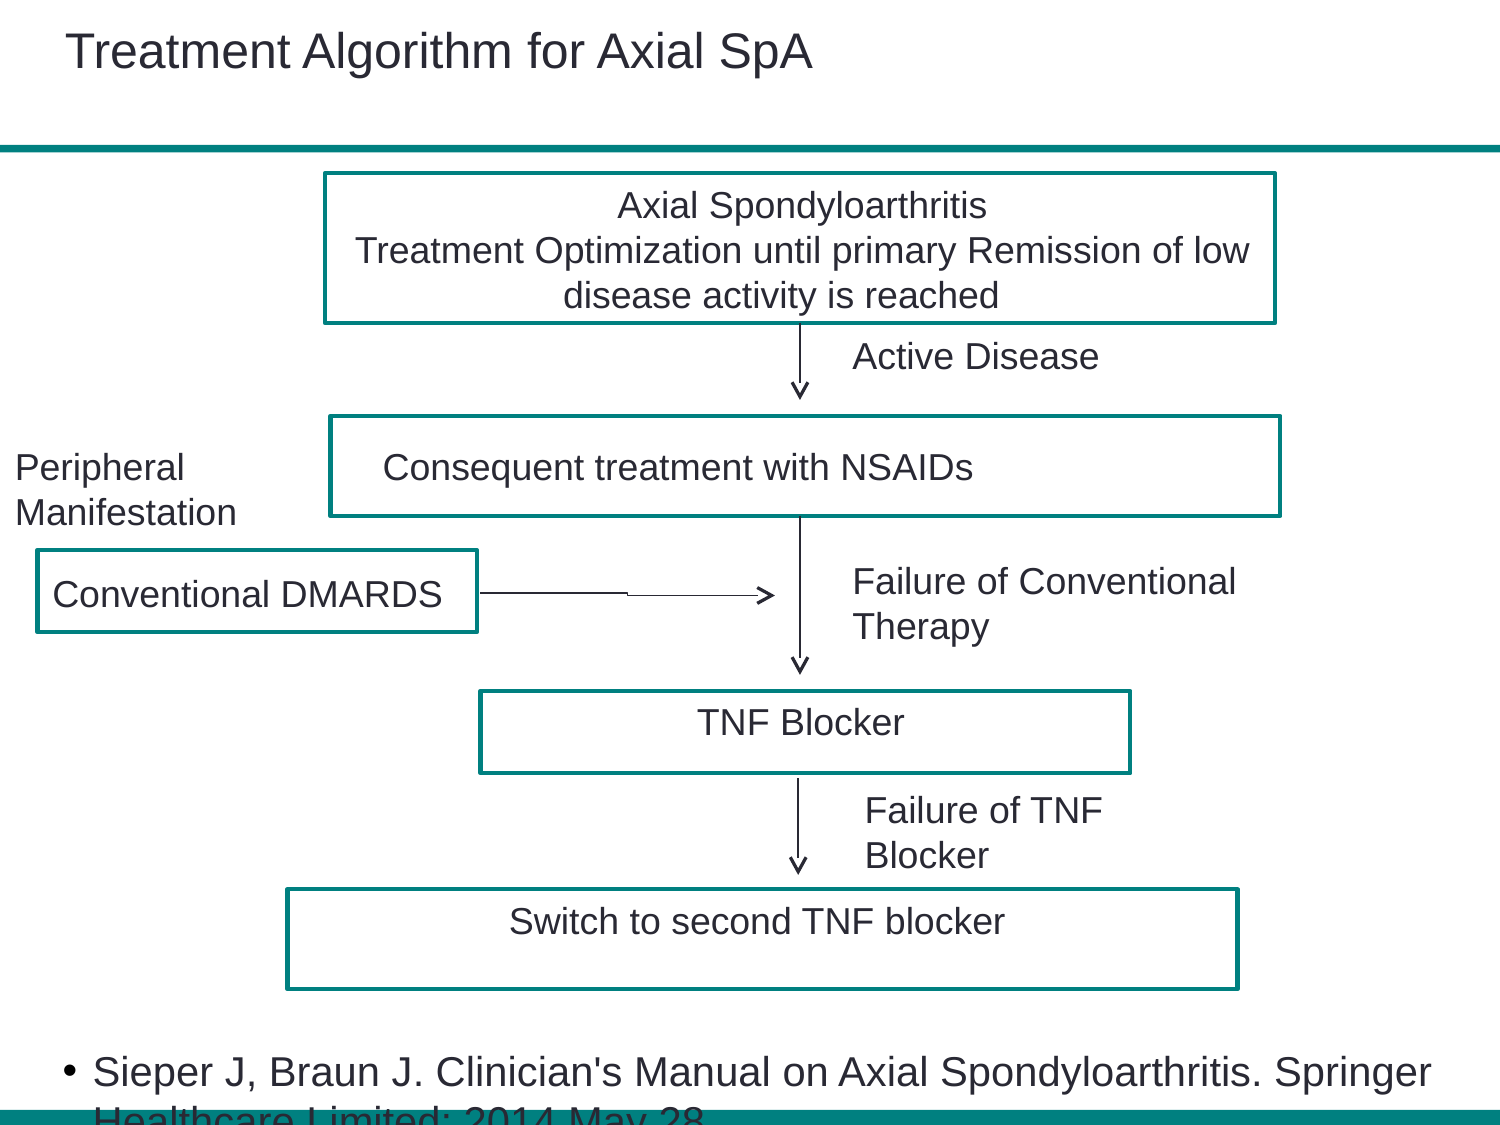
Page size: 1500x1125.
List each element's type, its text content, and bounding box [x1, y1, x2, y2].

text_box Failure of Conventional Therapy [837, 549, 1325, 655]
text_box TNF Blocker [499, 691, 1113, 751]
list Sieper J, Braun J. Clinician's Manual on Axial Spondyloarthritis. Springer Healthcare Limited; 2014 May 28. [47, 1037, 1448, 1103]
text_box Active Disease [837, 324, 1163, 385]
title Treatment Algorithm for Axial SpA [50, 11, 1450, 138]
text_box Conventional DMARDS [37, 562, 481, 623]
text_box Switch to second TNF blocker [287, 889, 1238, 950]
text_box Consequent treatment with NSAIDs [368, 435, 1243, 496]
text_box Peripheral Manifestation [0, 435, 368, 541]
text_box Axial Spondyloarthritis Treatment Optimization until primary Remission of low disease activity is reached [330, 173, 1275, 323]
text_box Failure of TNF Blocker [849, 778, 1238, 884]
